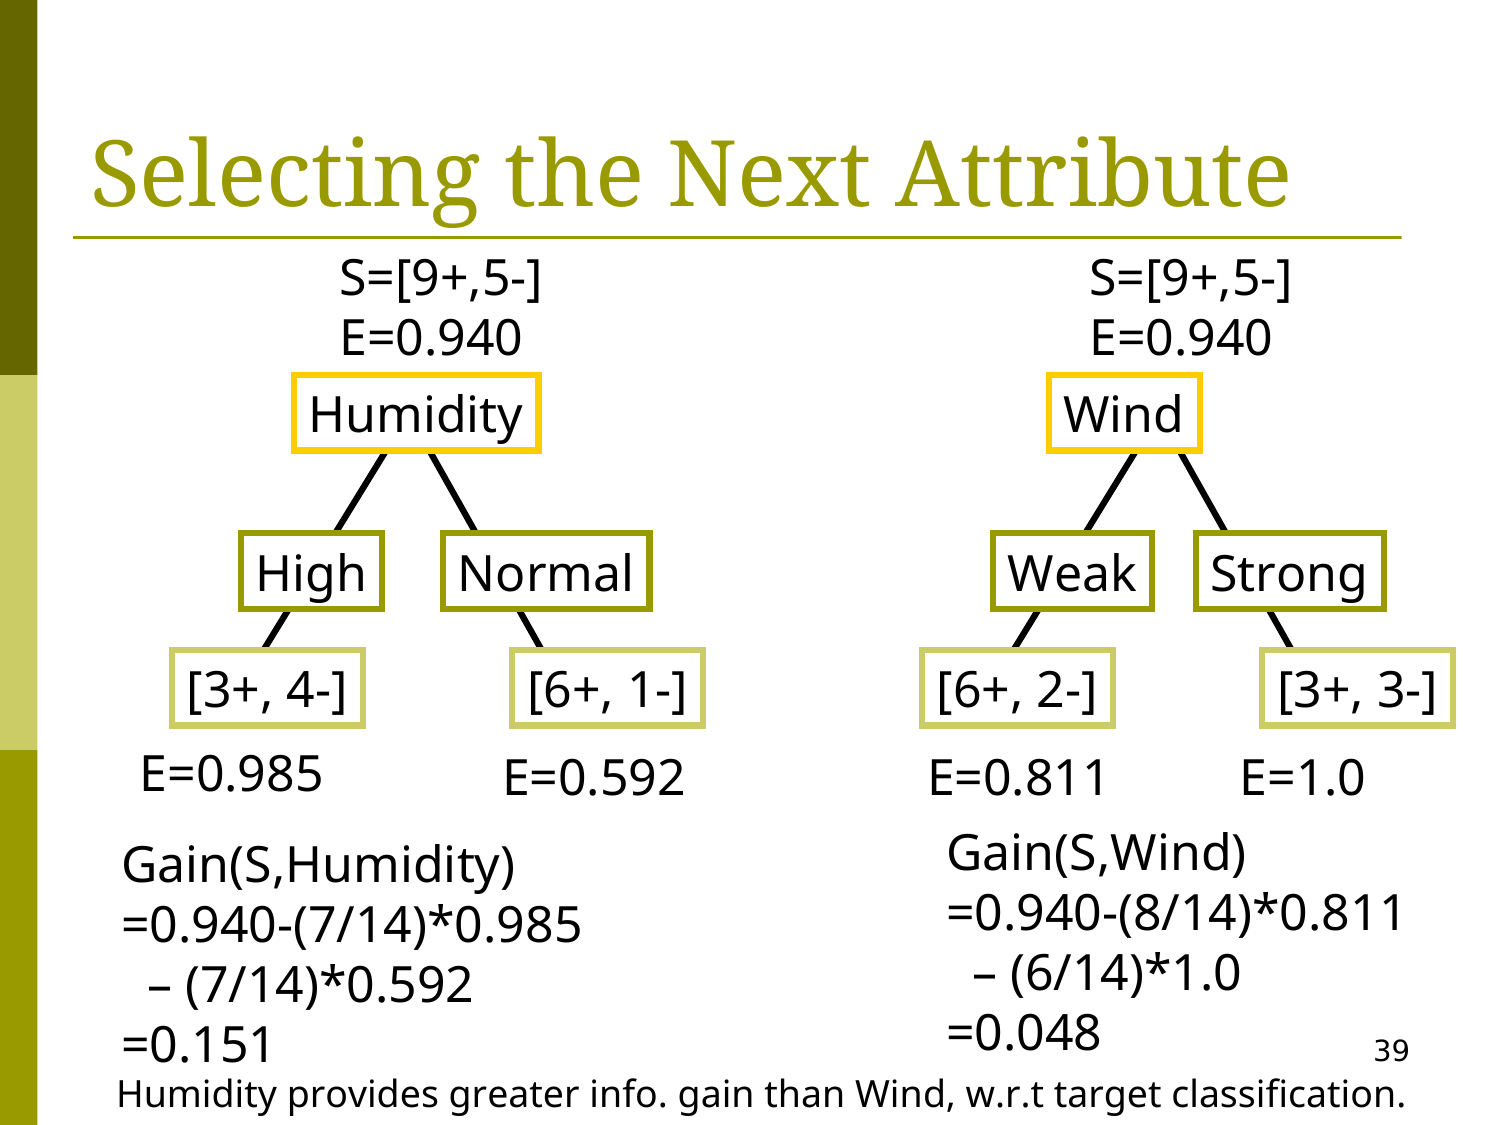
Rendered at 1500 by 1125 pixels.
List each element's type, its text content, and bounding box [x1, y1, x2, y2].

text_box E=0.985 [125, 750, 487, 808]
text_box Gain(S,Humidity) =0.940-(7/14)*0.985 – (7/14)*0.592 =0.151 [106, 824, 611, 1062]
text_box Wind [1048, 374, 1200, 451]
text_box Strong [1195, 533, 1384, 609]
text_box E=0.592 [487, 737, 912, 813]
text_box Humidity provides greater info. gain than Wind, w.r.t target classification. [101, 1062, 1423, 1123]
text_box E=1.0 [1224, 737, 1500, 813]
text_box S=[9+,5-] E=0.940 [324, 237, 559, 373]
text_box High [240, 533, 383, 609]
text_box [3+, 4-] [172, 649, 363, 726]
text_box Gain(S,Wind) =0.940-(8/14)*0.811 – (6/14)*1.0 =0.048 [931, 812, 1436, 1068]
text_box S=[9+,5-] E=0.940 [1074, 237, 1309, 373]
text_box Humidity [293, 374, 539, 451]
text_box [6+, 2-] [922, 649, 1113, 726]
text_box Normal [442, 533, 650, 609]
text_box E=0.811 [912, 737, 1224, 813]
text_box [3+, 3-] [1262, 649, 1453, 726]
text_box Weak [992, 533, 1153, 609]
title Selecting the Next Attribute [75, 45, 1426, 233]
text_box [6+, 1-] [512, 649, 703, 726]
